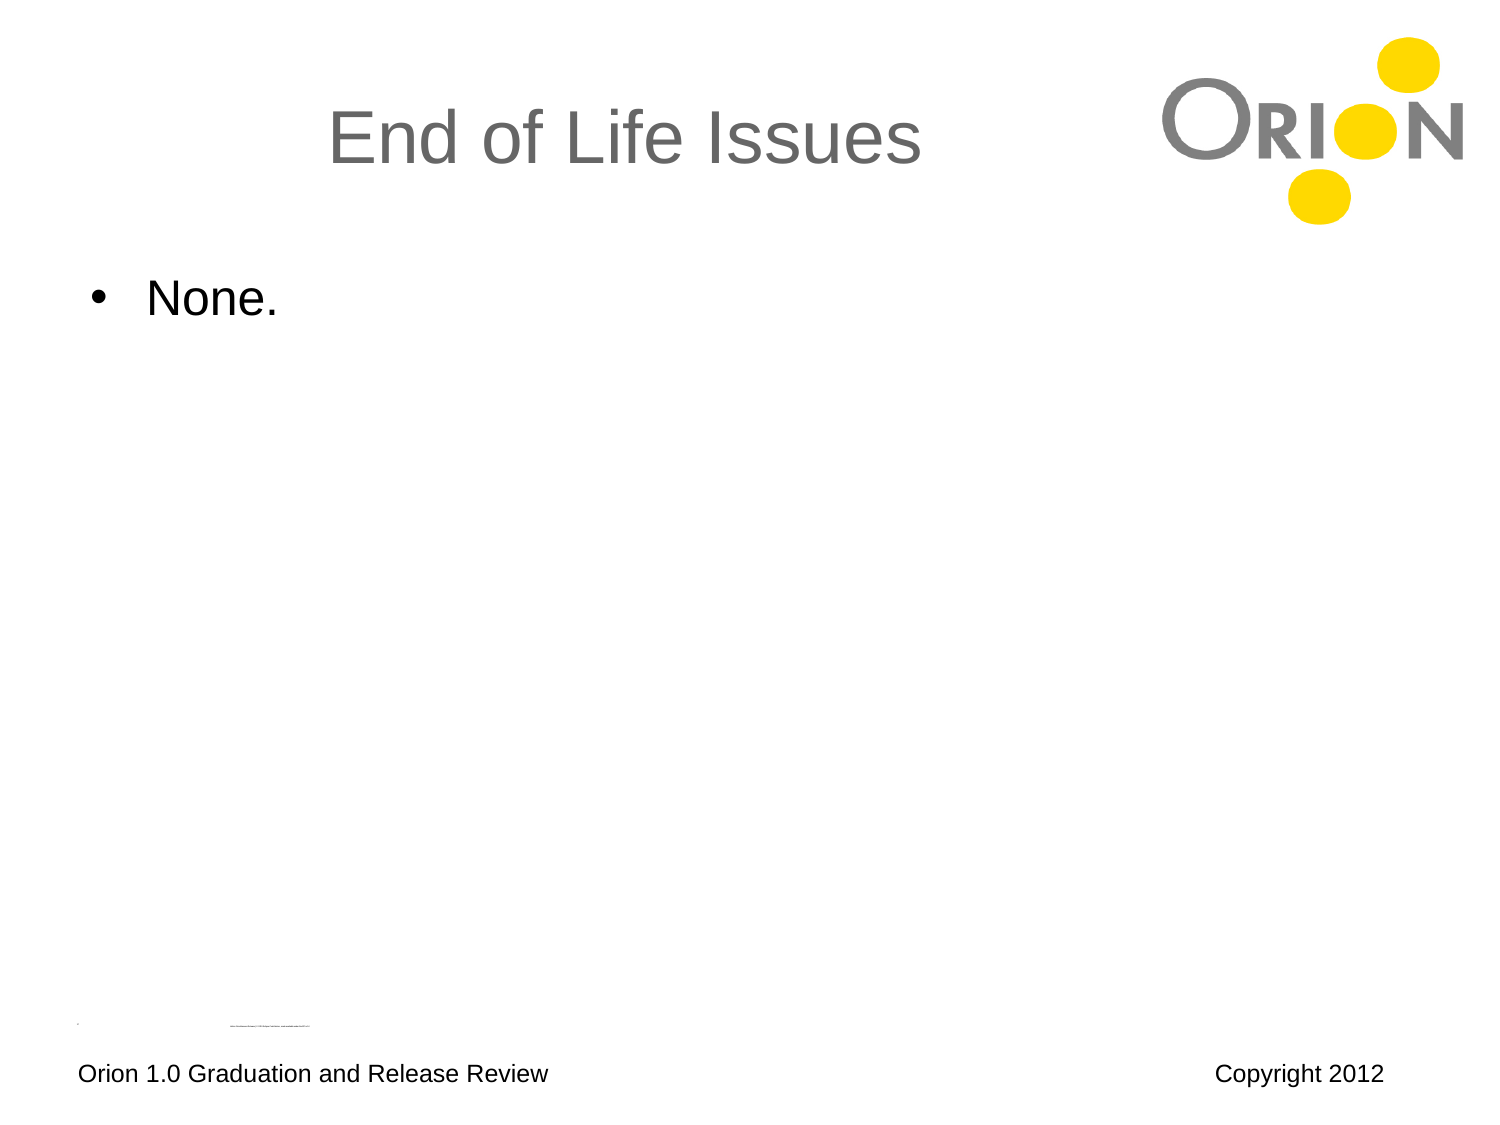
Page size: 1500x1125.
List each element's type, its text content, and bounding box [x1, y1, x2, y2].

list None. [75, 262, 1426, 1006]
picture [1162, 37, 1463, 225]
title End of Life Issues [74, 45, 1176, 233]
